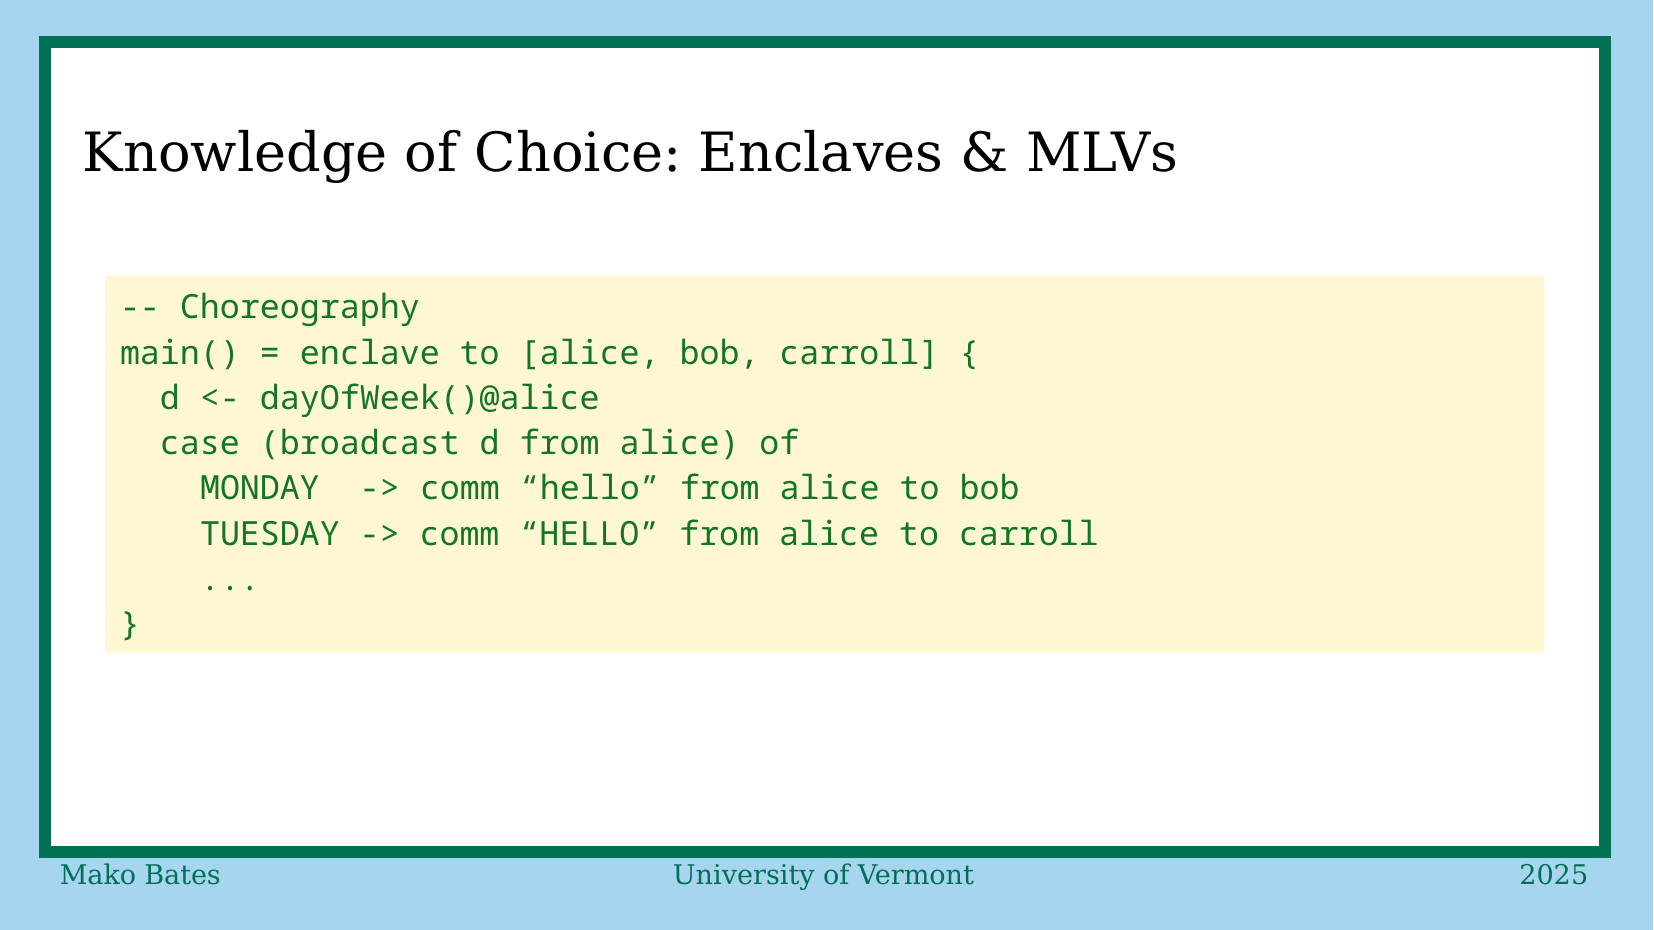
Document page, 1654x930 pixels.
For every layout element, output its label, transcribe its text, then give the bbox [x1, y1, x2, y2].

title Knowledge of Choice: Enclaves & MLVs [82, 101, 1571, 205]
text_box [687, 864, 691, 877]
text_box -- Choreography main() = enclave to [alice, bob, carroll] { d <- dayOfWeek()@alice case (broadcast d from alice) of MONDAY -> comm “hello” from alice to bob TUESDAY -> comm “HELLO” from alice to carroll ... } [105, 275, 1545, 611]
